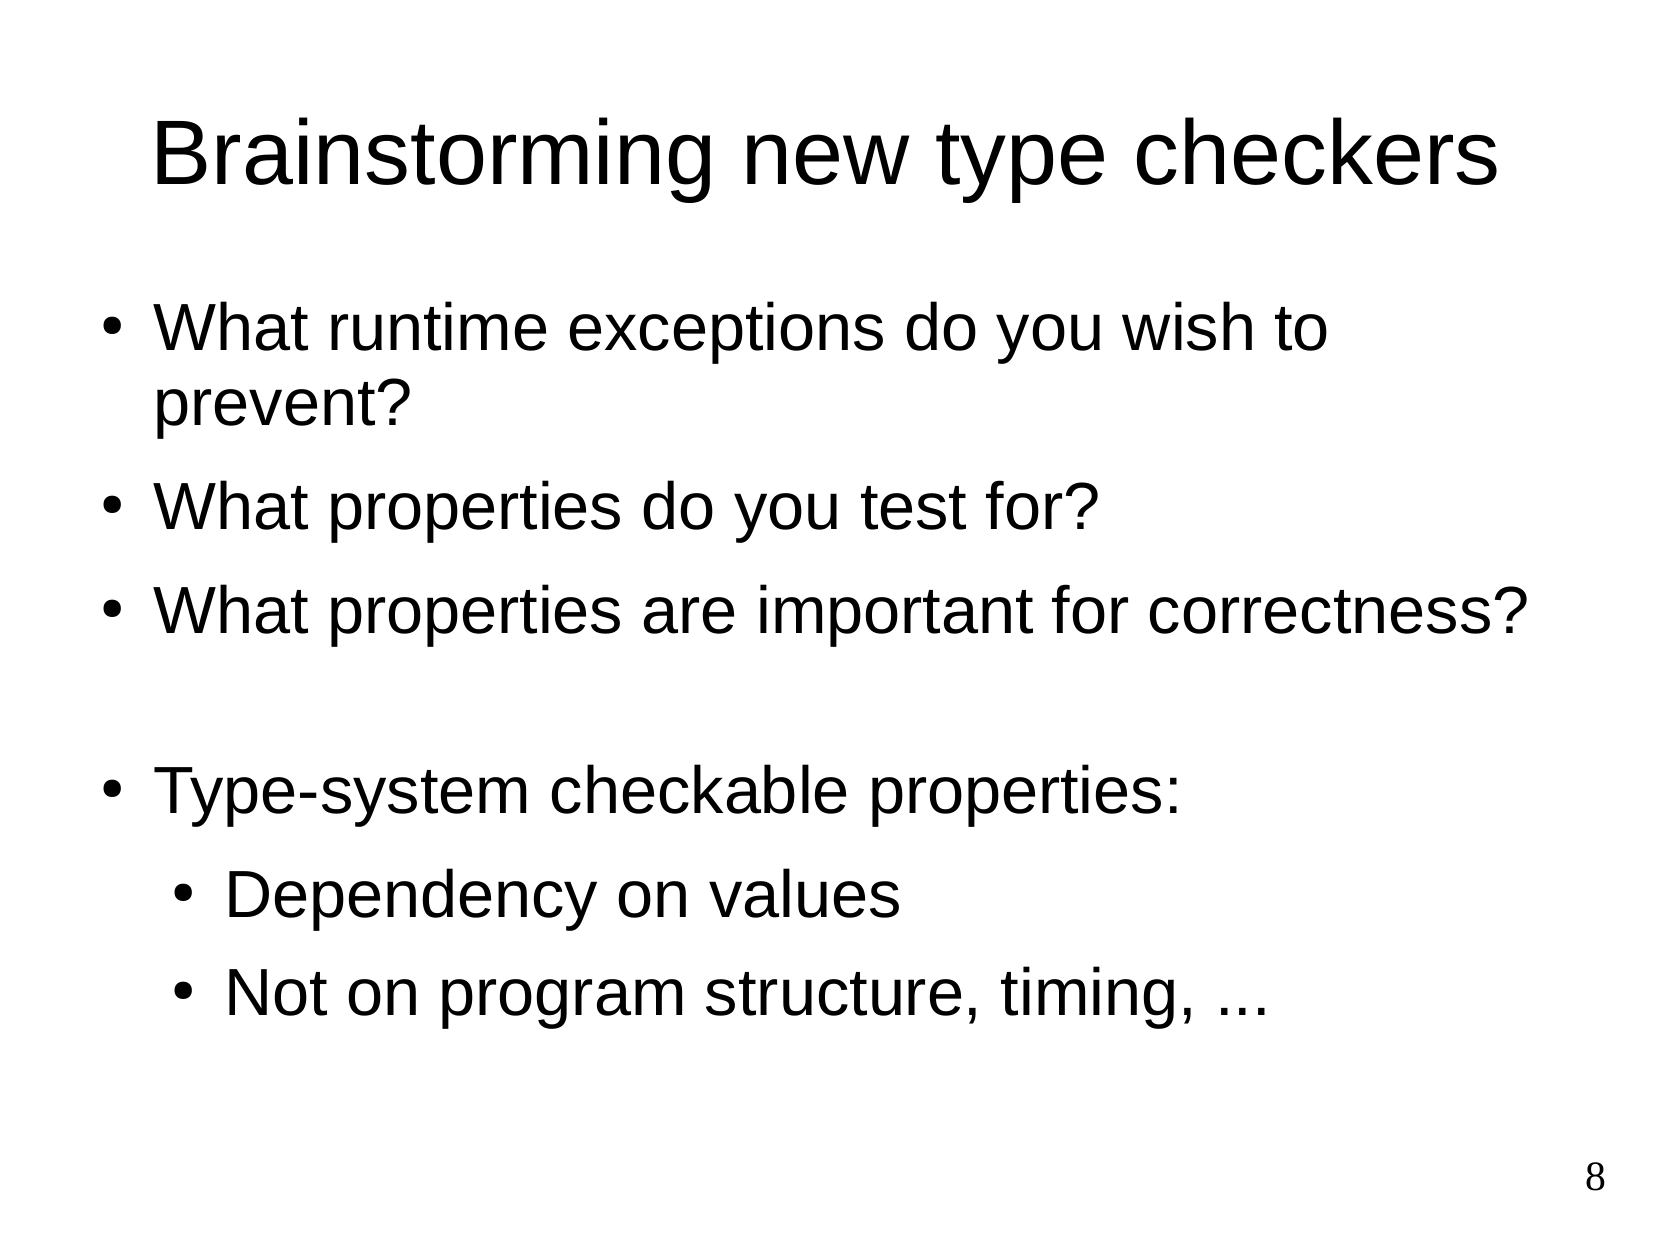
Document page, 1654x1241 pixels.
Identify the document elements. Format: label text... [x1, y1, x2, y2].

list What runtime exceptions do you wish to prevent? What properties do you test for? What properties are important for correctness? Type-system checkable properties: Dependency on values Not on program structure, timing, ... [82, 290, 1571, 1094]
title Brainstorming new type checkers [82, 56, 1571, 250]
